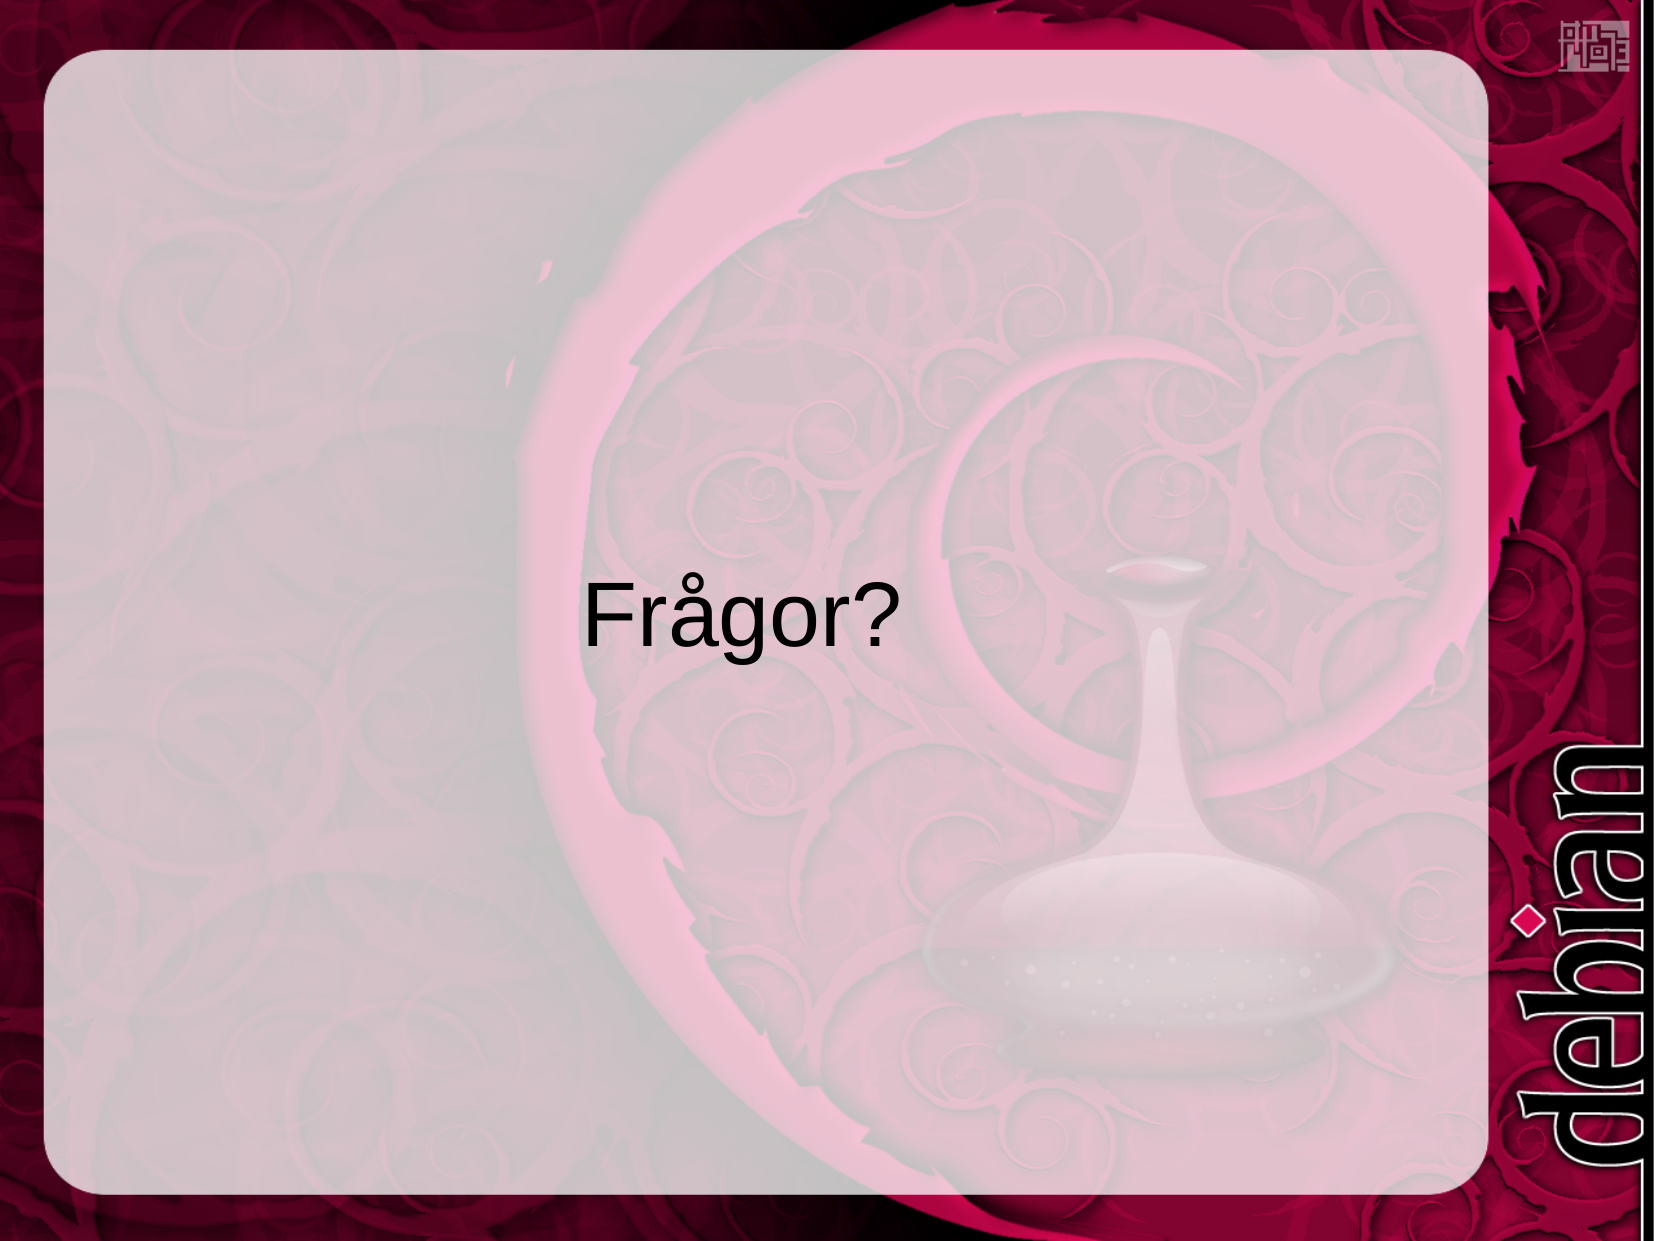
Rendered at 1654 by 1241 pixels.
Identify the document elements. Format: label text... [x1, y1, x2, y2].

picture [0, 0, 1654, 1241]
text_box Frågor? [566, 555, 1654, 674]
